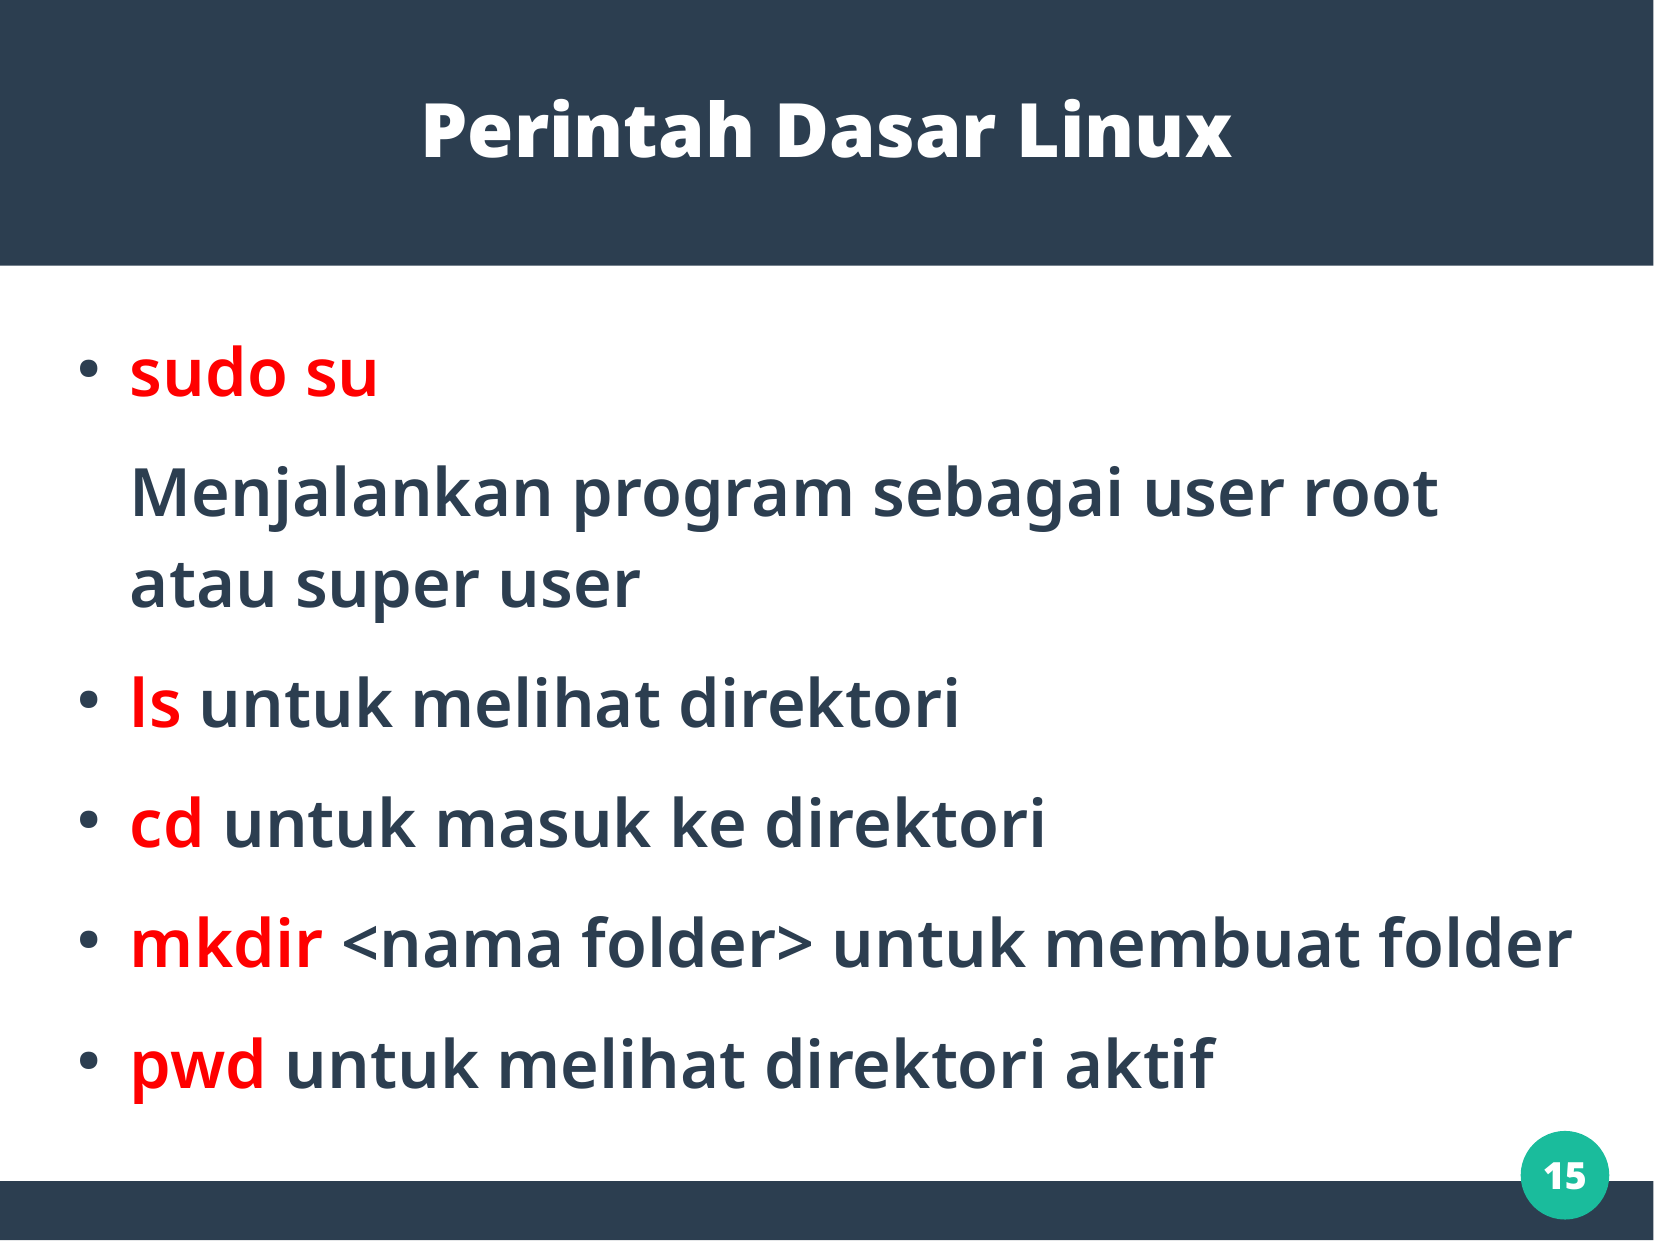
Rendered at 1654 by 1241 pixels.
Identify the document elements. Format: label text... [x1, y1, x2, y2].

list sudo su Menjalankan program sebagai user root atau super user ls untuk melihat direktori cd untuk masuk ke direktori mkdir <nama folder> untuk membuat folder pwd untuk melihat direktori aktif [59, 324, 1595, 1152]
title Perintah Dasar Linux [59, 49, 1595, 207]
